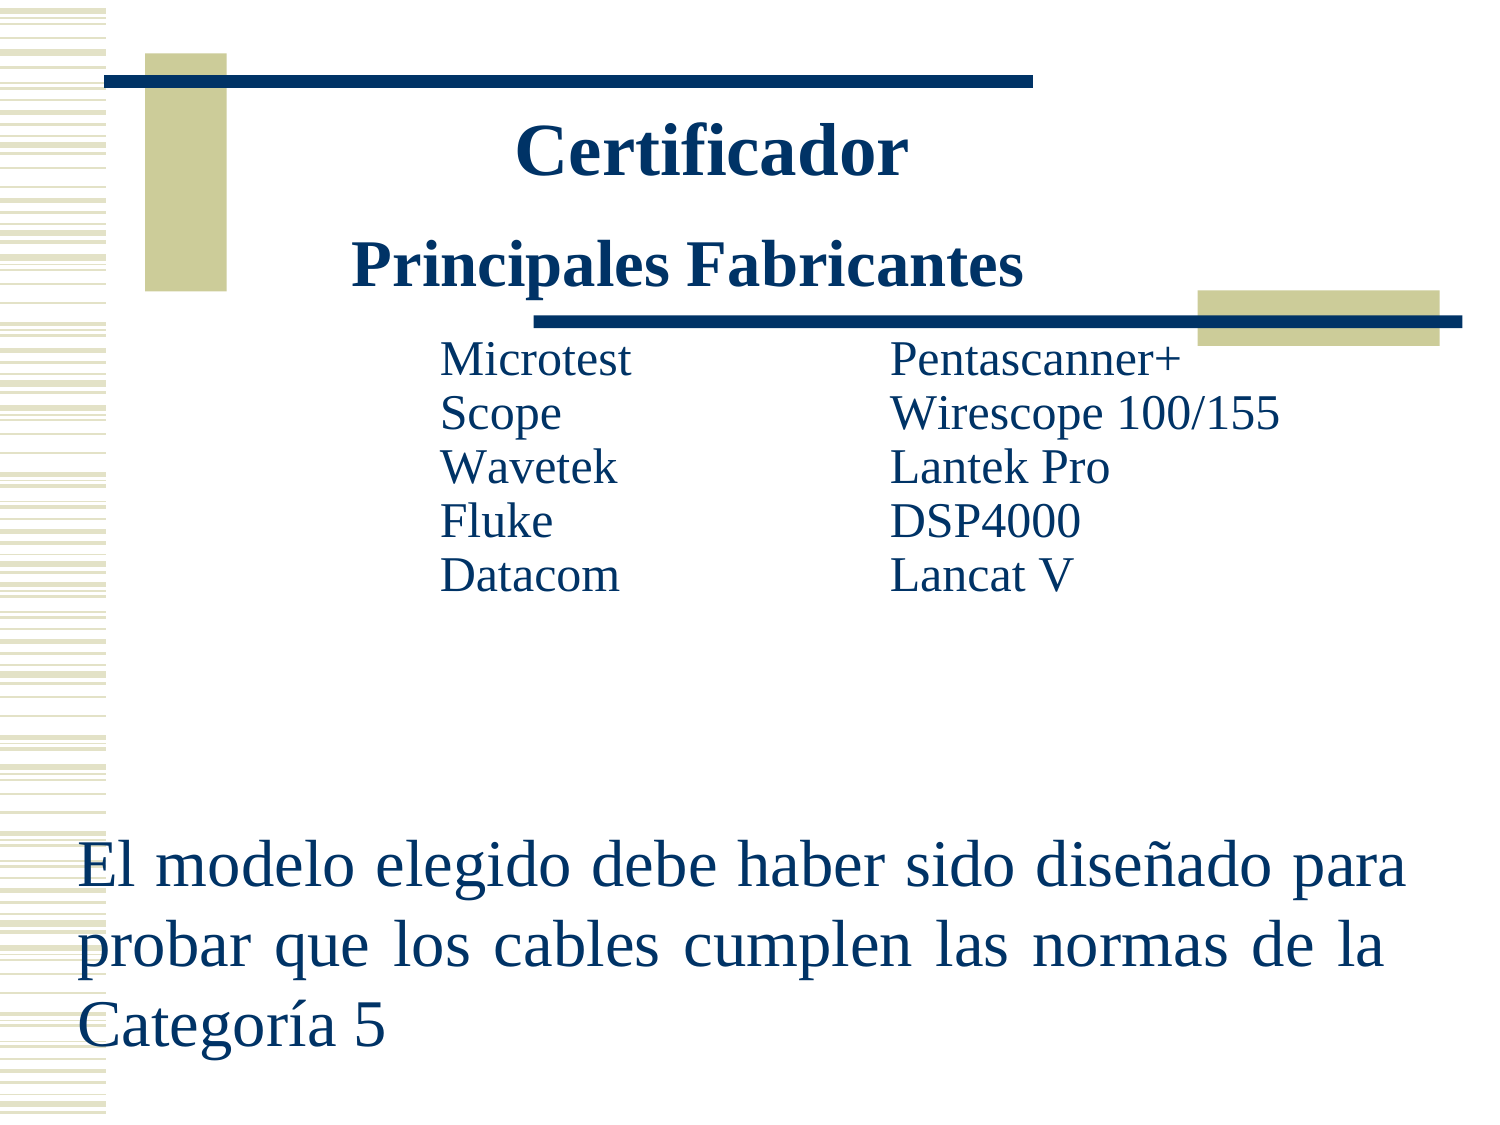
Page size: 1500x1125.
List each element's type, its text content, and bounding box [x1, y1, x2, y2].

text_box Microtest Pentascanner+ Scope Wirescope 100/155 Wavetek Lantek Pro Fluke DSP4000 Datacom Lancat V [125, 324, 1300, 763]
text_box El modelo elegido debe haber sido diseñado para probar que los cables cumplen las normas de la Categoría 5 [62, 812, 1426, 1068]
text_box Certificador [0, 62, 1426, 241]
text_box Principales Fabricantes [337, 212, 1041, 308]
